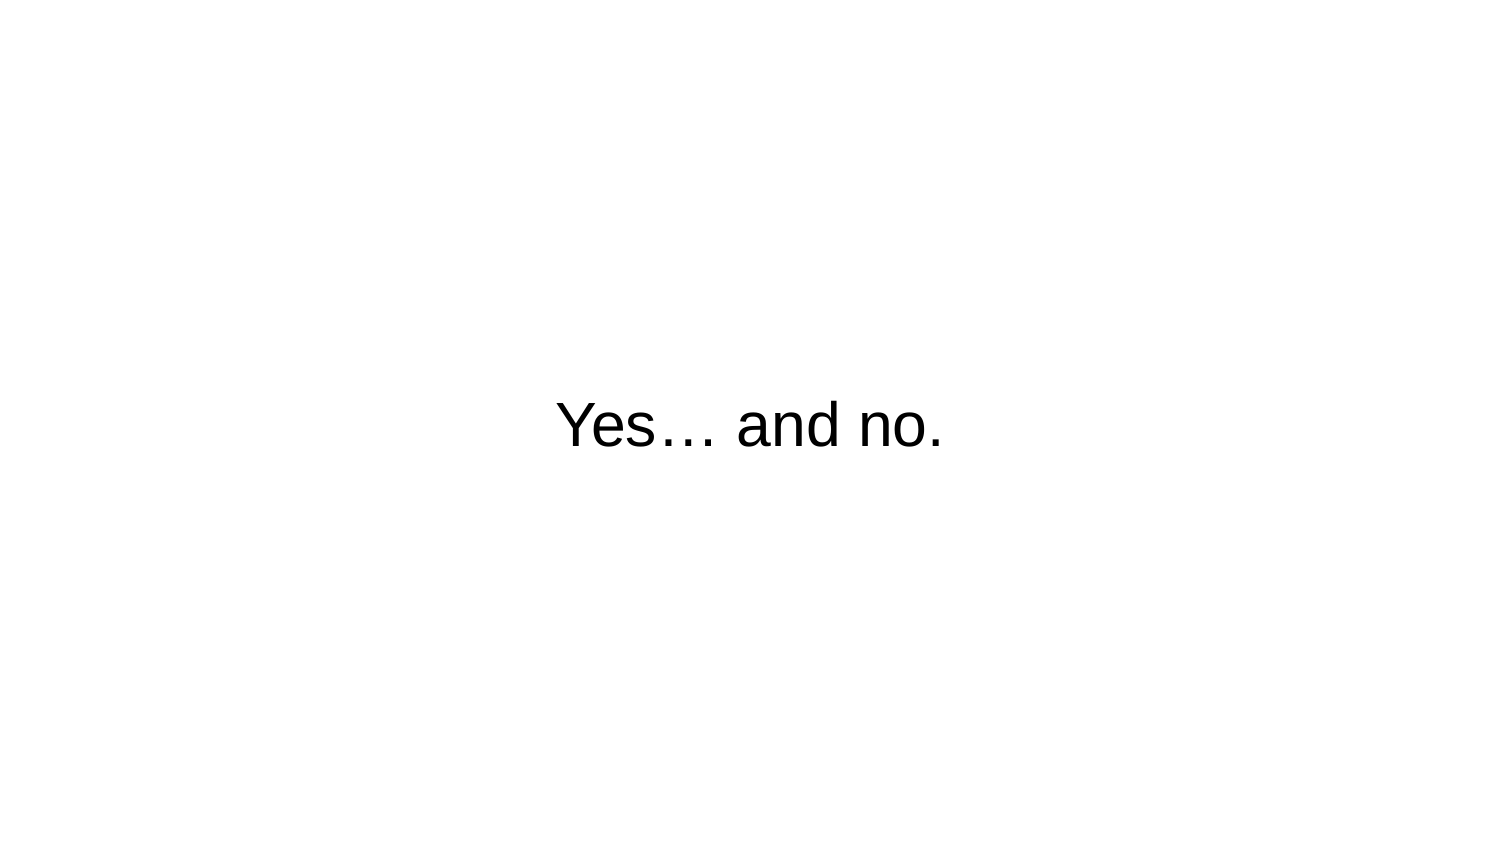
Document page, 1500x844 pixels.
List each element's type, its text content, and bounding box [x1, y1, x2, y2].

text_box Yes… and no. [111, 263, 1389, 581]
